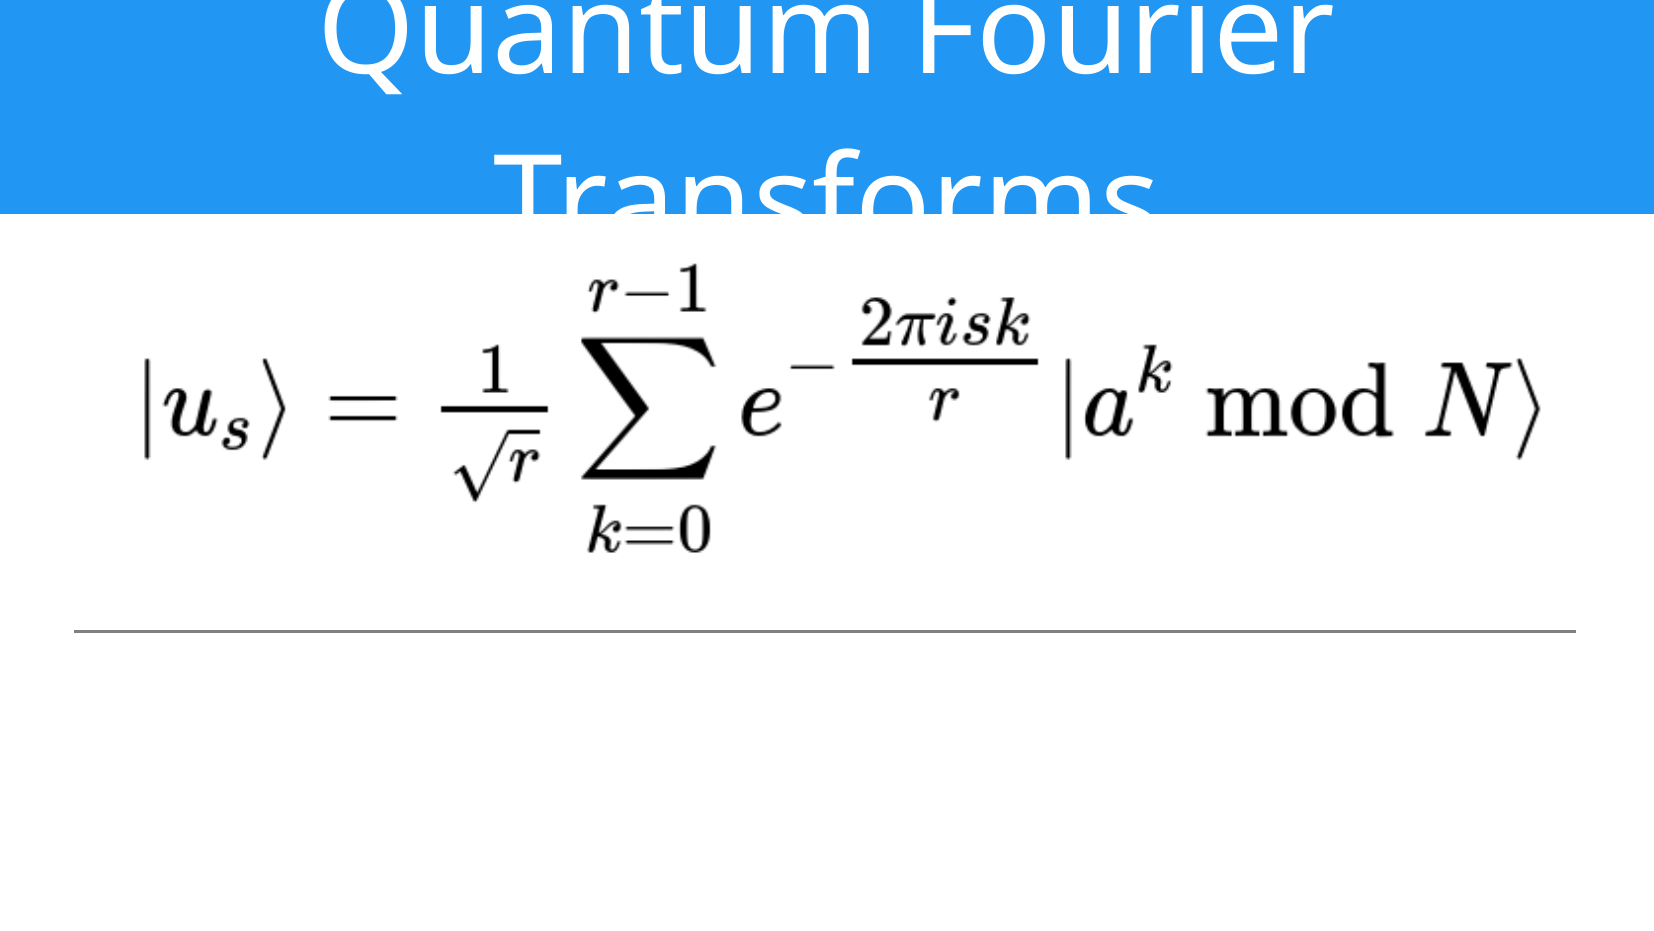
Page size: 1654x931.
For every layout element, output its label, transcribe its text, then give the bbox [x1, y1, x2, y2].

picture [74, 221, 1576, 631]
title Quantum Fourier Transforms [0, 0, 1654, 236]
